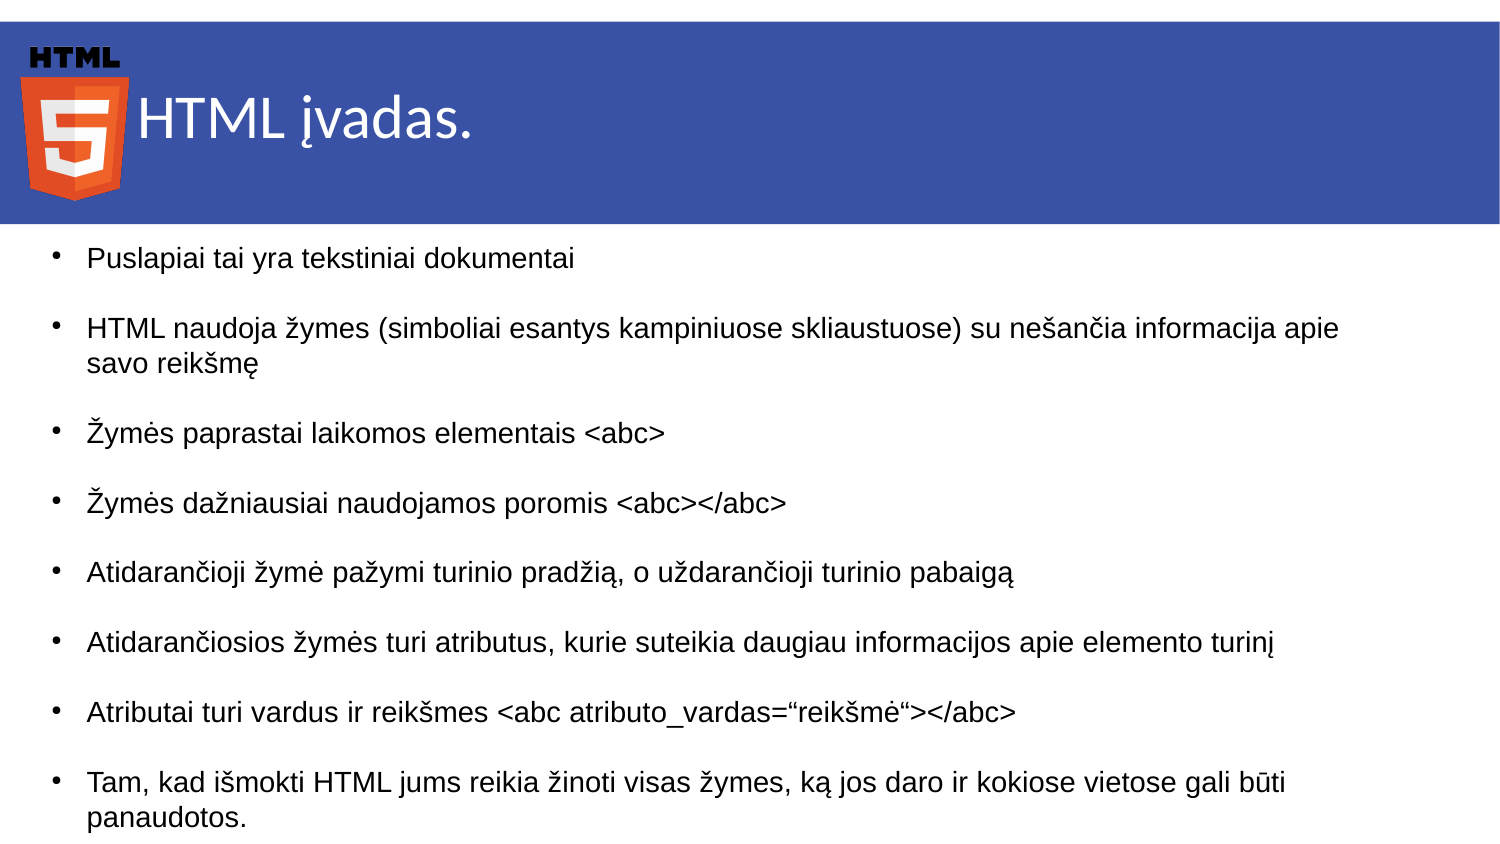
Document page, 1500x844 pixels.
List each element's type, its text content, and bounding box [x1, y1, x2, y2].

title HTML įvadas. [122, 72, 1500, 167]
text_box Puslapiai tai yra tekstiniai dokumentai HTML naudoja žymes (simboliai esantys kampiniuose skliaustuose) su nešančia informacija apie savo reikšmę Žymės paprastai laikomos elementais <abc> Žymės dažniausiai naudojamos poromis <abc></abc> Atidarančioji žymė pažymi turinio pradžią, o uždarančioji turinio pabaigą Atidarančiosios žymės turi atributus, kurie suteikia daugiau informacijos apie elemento turinį Atributai turi vardus ir reikšmes <abc atributo_vardas=“reikšmė“></abc> Tam, kad išmokti HTML jums reikia žinoti visas žymes, ką jos daro ir kokiose vietose gali būti panaudotos. [36, 224, 1389, 765]
picture [20, 46, 130, 201]
